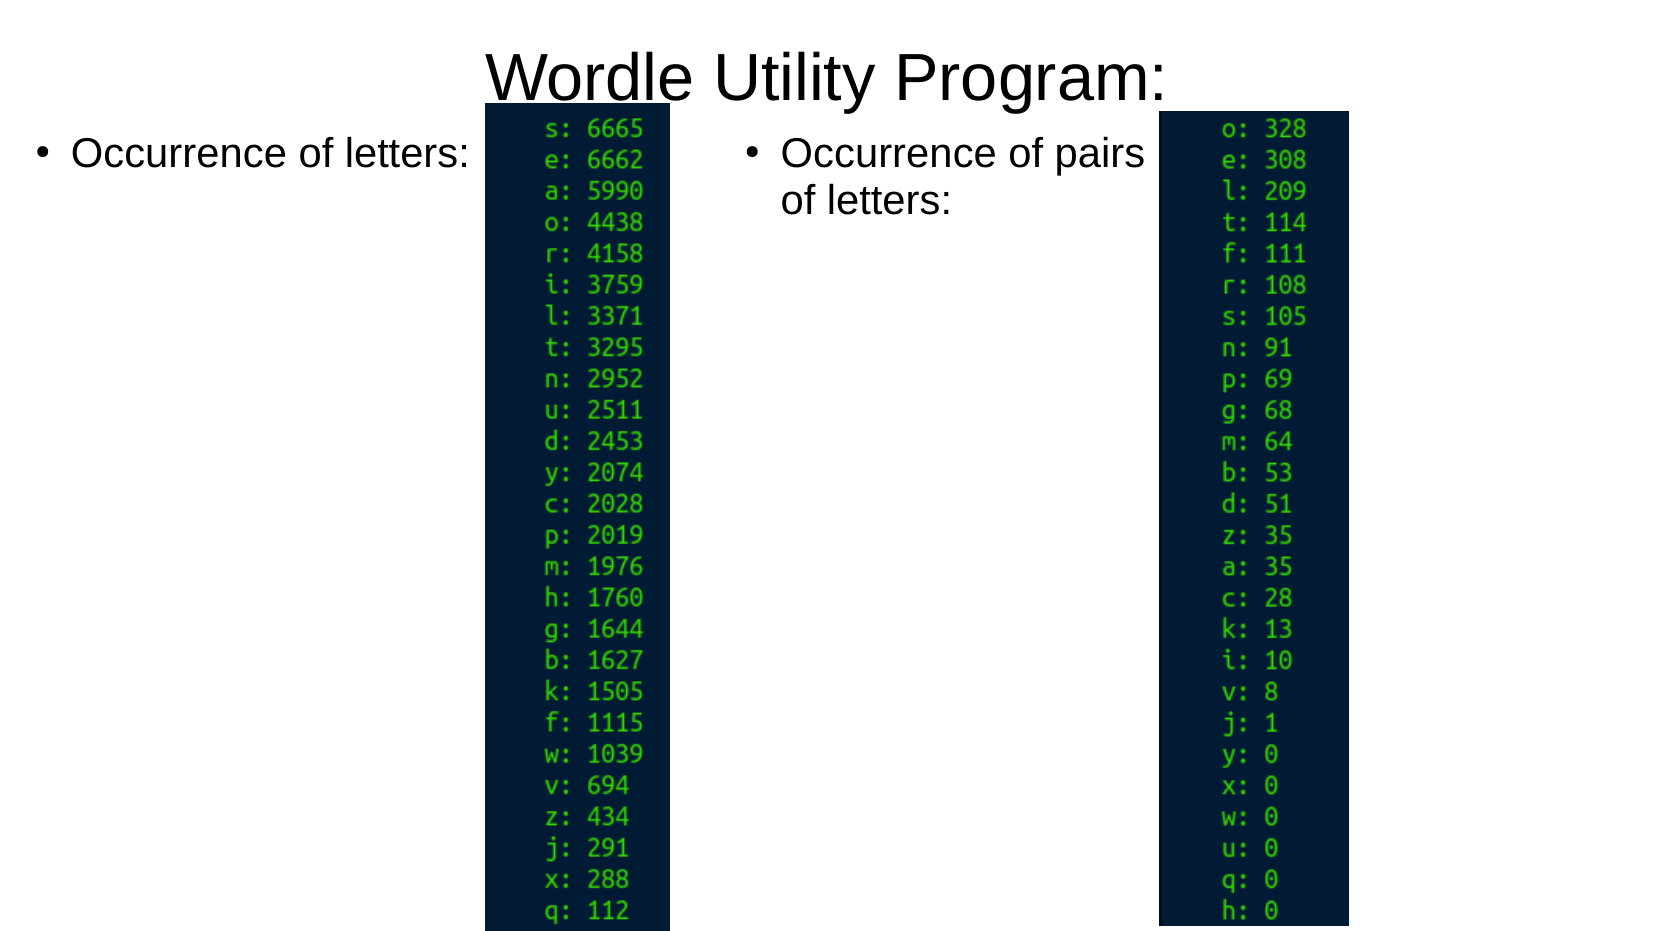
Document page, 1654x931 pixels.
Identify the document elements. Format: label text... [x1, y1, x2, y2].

text_box Occurrence of pairs of letters: [745, 129, 1159, 223]
picture [485, 103, 670, 931]
subtitle Occurrence of letters: [35, 129, 481, 223]
title Wordle Utility Program: [82, 37, 1571, 119]
picture [1159, 111, 1349, 926]
